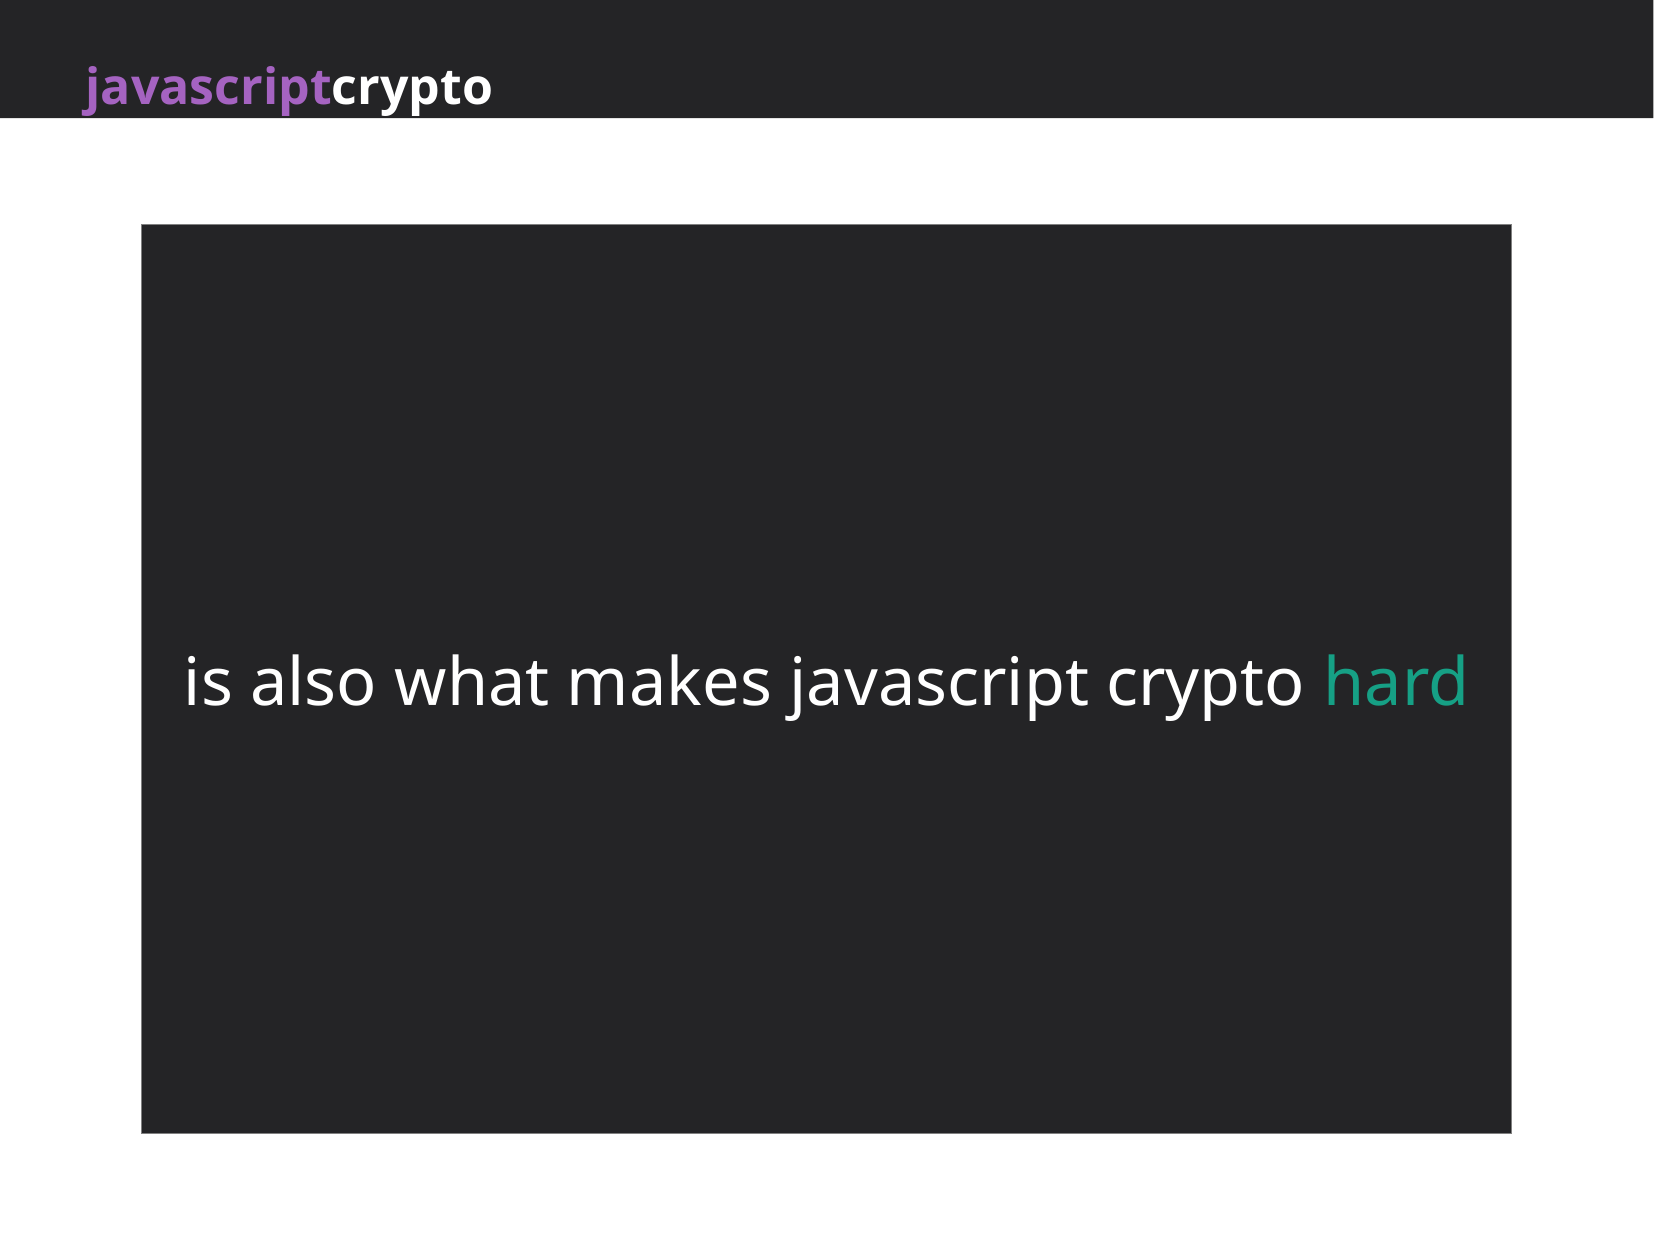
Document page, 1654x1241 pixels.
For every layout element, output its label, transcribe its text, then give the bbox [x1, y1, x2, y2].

text_box is also what makes javascript crypto hard [141, 224, 1512, 1134]
text_box [165, 531, 1441, 1087]
text_box [0, 0, 1654, 119]
text_box javascriptcrypto [70, 43, 544, 119]
